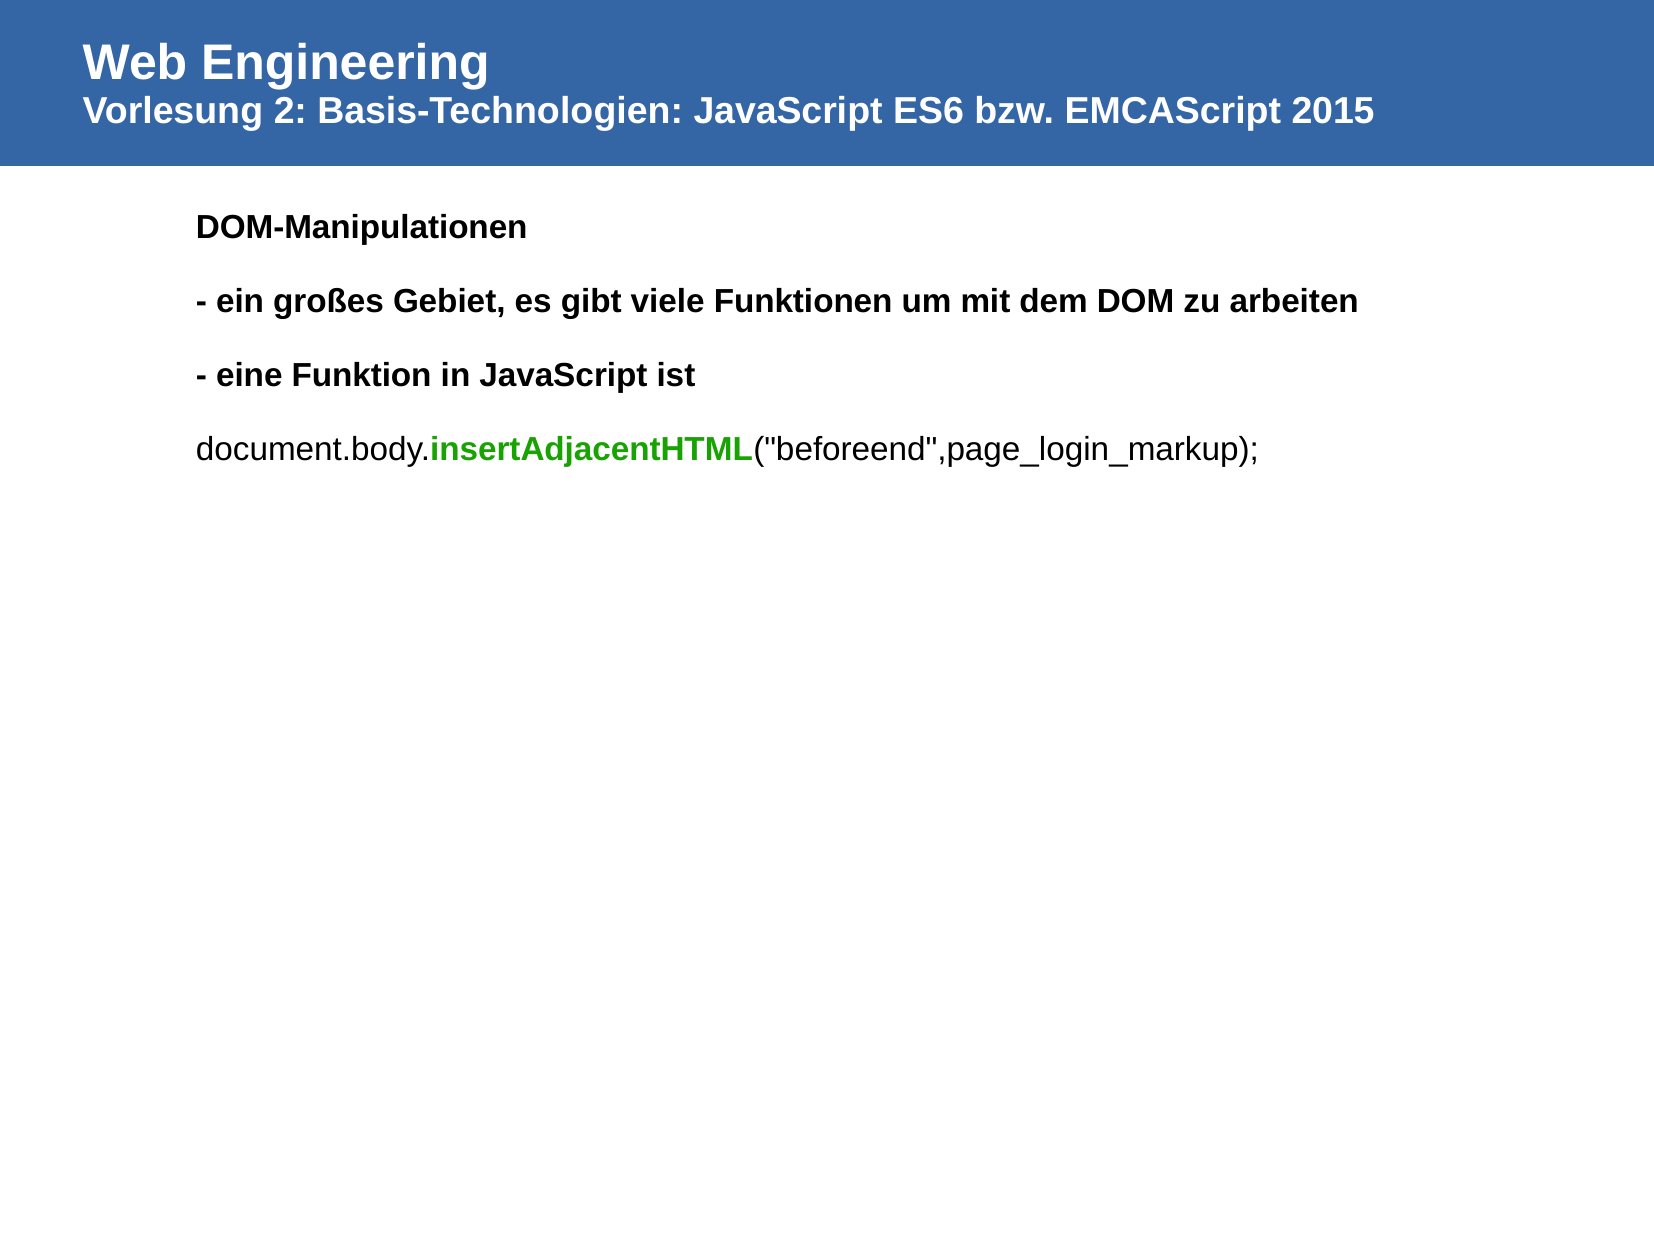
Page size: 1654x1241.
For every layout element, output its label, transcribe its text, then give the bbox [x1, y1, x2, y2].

text_box DOM-Manipulationen - ein großes Gebiet, es gibt viele Funktionen um mit dem DOM zu arbeiten - eine Funktion in JavaScript ist document.body.insertAdjacentHTML("beforeend",page_login_markup); [181, 200, 1630, 626]
title Web Engineering Vorlesung 2: Basis-Technologien: JavaScript ES6 bzw. EMCAScript 2015 [82, 0, 1571, 166]
